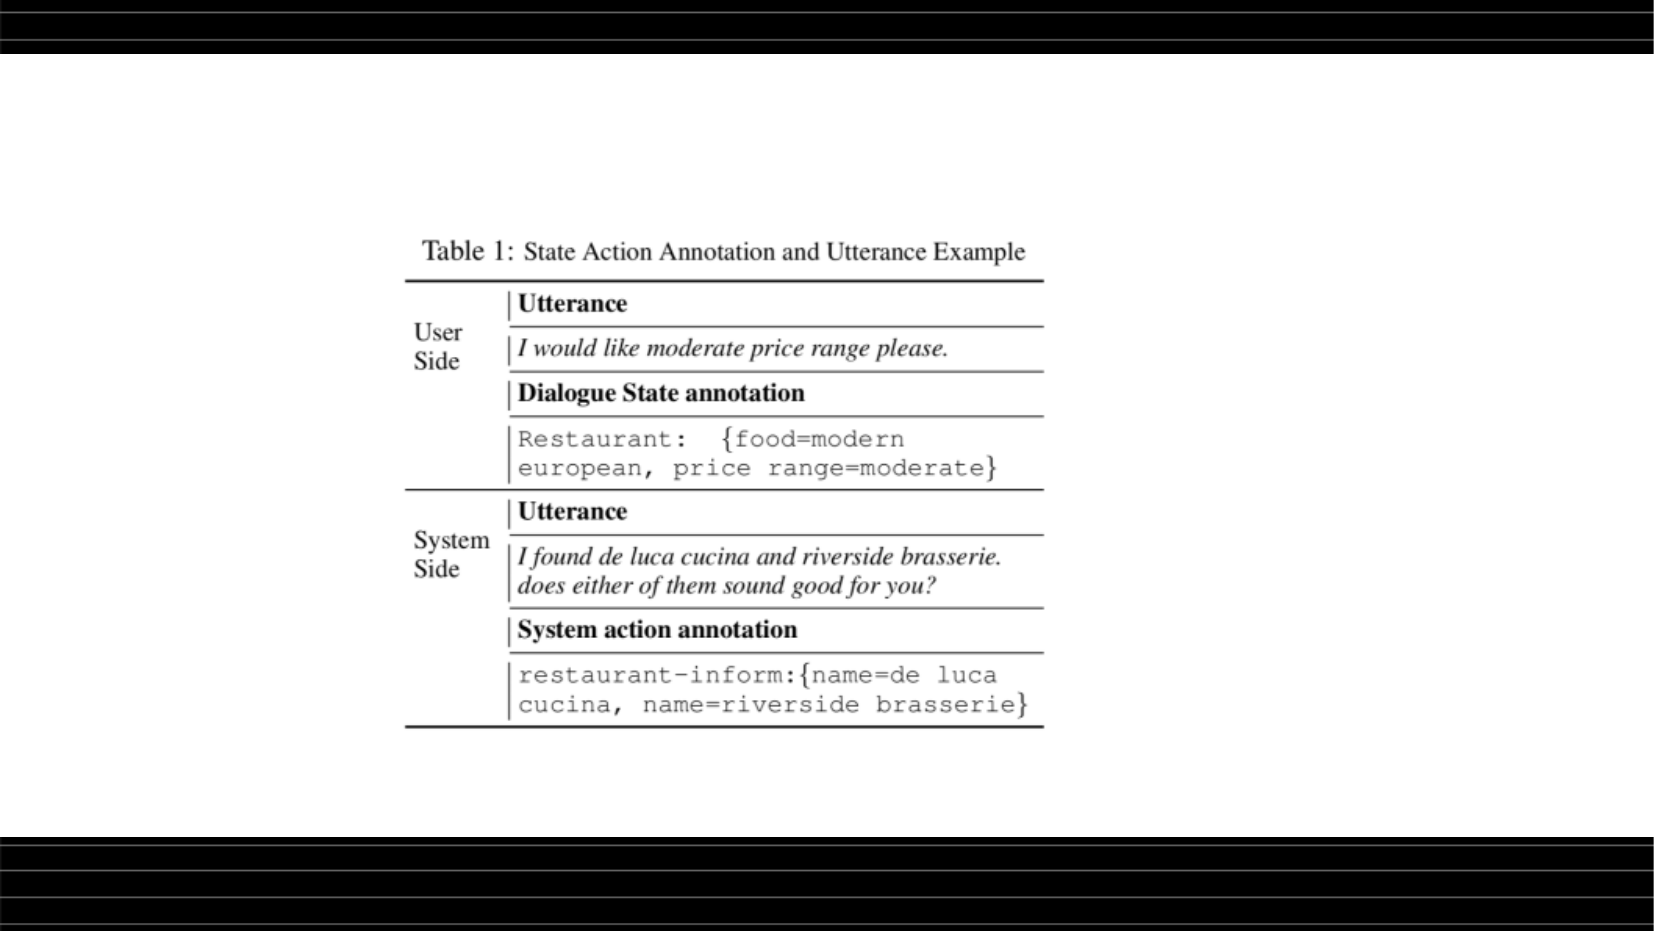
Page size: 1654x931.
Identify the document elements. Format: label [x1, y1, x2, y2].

picture [360, 179, 1143, 757]
picture [0, 0, 1654, 54]
picture [0, 837, 1654, 931]
